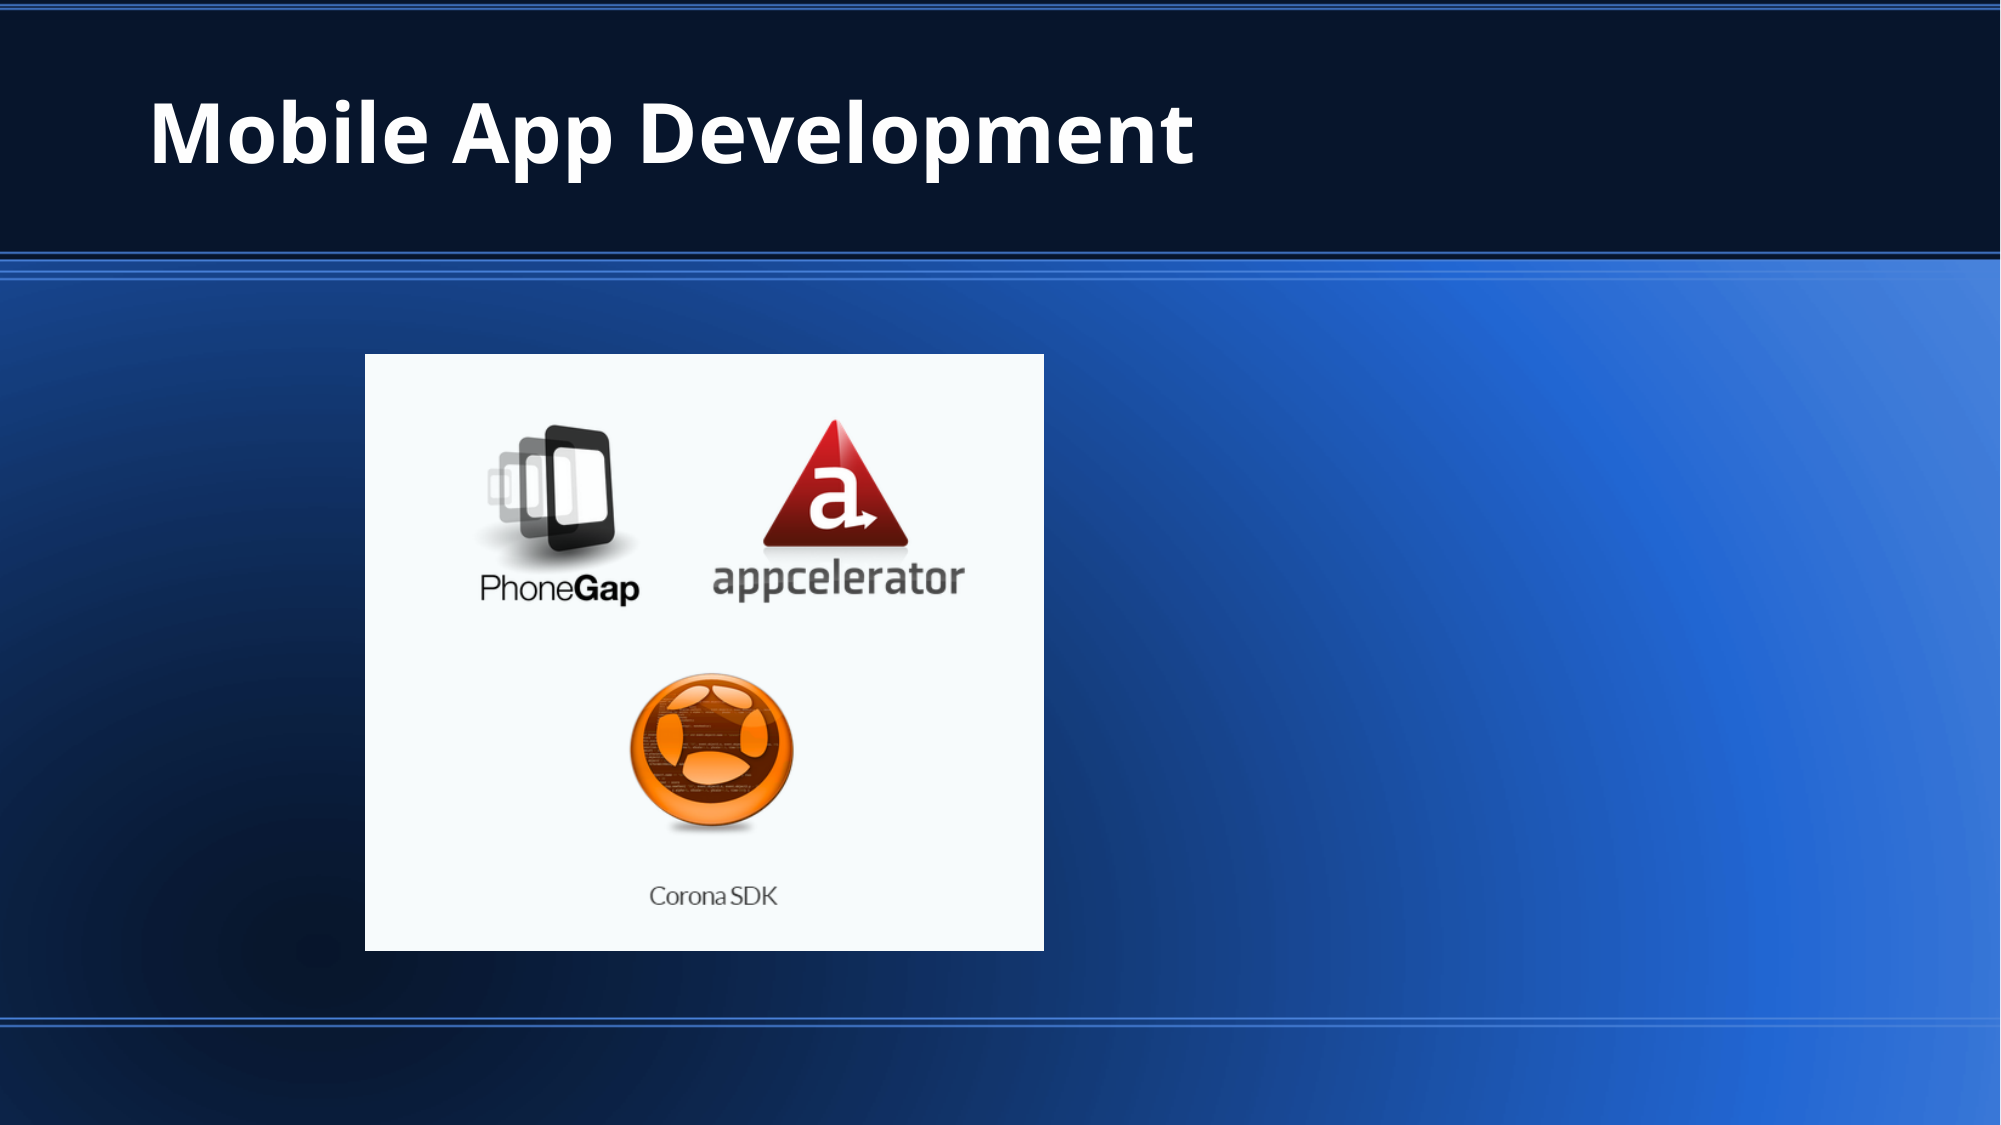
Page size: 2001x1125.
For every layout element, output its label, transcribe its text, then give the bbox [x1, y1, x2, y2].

picture [0, 0, 2001, 1125]
title Mobile App Development [132, 73, 1868, 233]
